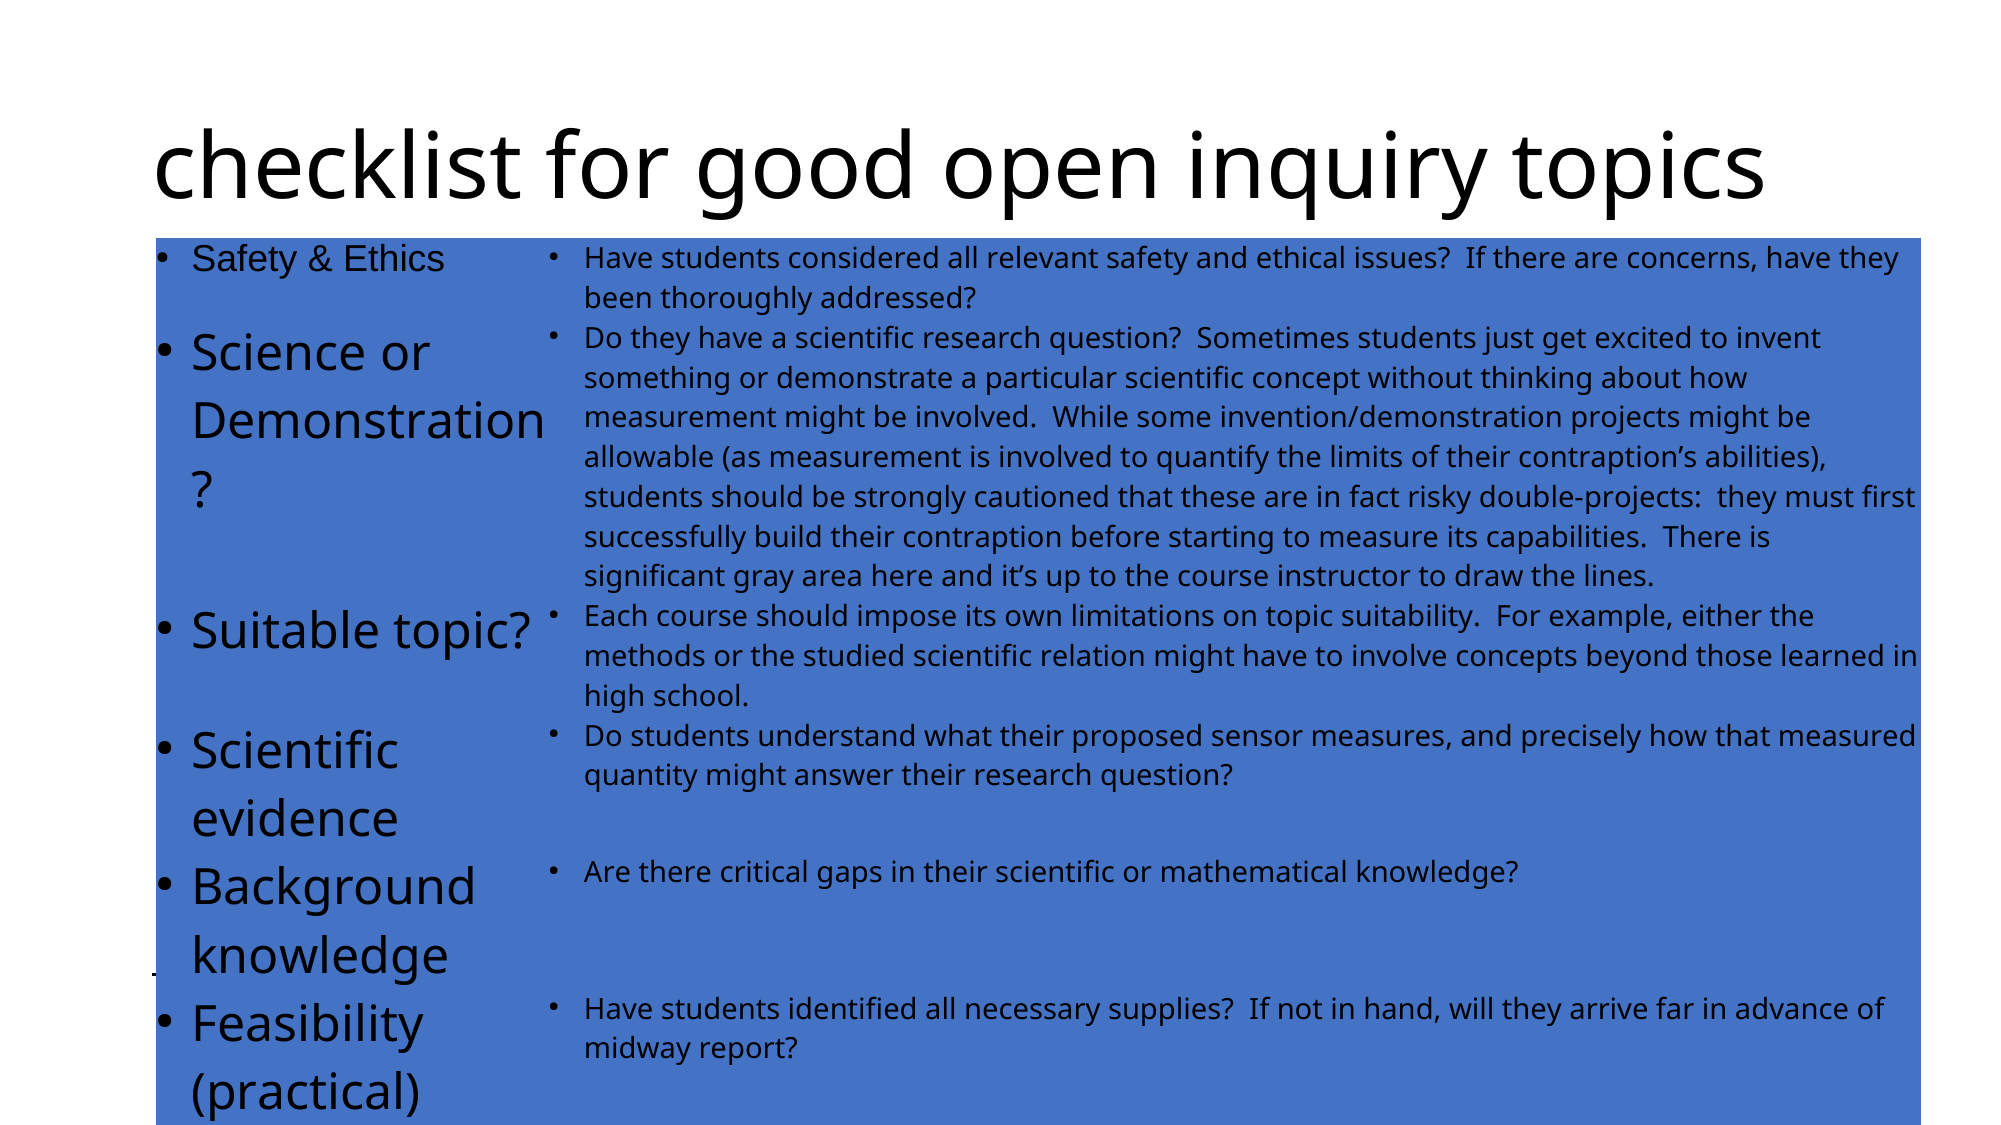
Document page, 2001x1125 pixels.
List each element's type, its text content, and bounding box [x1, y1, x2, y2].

title checklist for good open inquiry topics [137, 59, 1863, 278]
table_cell Feasibility (practical) [156, 988, 549, 1125]
table_cell Are there critical gaps in their scientific or mathematical knowledge? [549, 851, 1921, 988]
table_header Safety & Ethics [156, 238, 549, 317]
table_cell Have students identified all necessary supplies? If not in hand, will they arrive far in advance of midway report? [549, 988, 1921, 1125]
table_cell Suitable topic? [156, 595, 549, 715]
table_cell Science or Demonstration? [156, 317, 549, 595]
table_header Have students considered all relevant safety and ethical issues? If there are concerns, have they been thoroughly addressed? [549, 238, 1921, 317]
table_cell Scientific evidence [156, 715, 549, 851]
table_cell Background knowledge [156, 851, 549, 988]
table_cell Each course should impose its own limitations on topic suitability. For example, either the methods or the studied scientific relation might have to involve concepts beyond those learned in high school. [549, 595, 1921, 715]
table_cell Do students understand what their proposed sensor measures, and precisely how that measured quantity might answer their research question? [549, 715, 1921, 851]
table_cell Do they have a scientific research question? Sometimes students just get excited to invent something or demonstrate a particular scientific concept without thinking about how measurement might be involved. While some invention/demonstration projects might be allowable (as measurement is involved to quantify the limits of their contraption’s abilities), students should be strongly cautioned that these are in fact risky double-projects: they must first successfully build their contraption before starting to measure its capabilities. There is significant gray area here and it’s up to the course instructor to draw the lines. [549, 317, 1921, 595]
